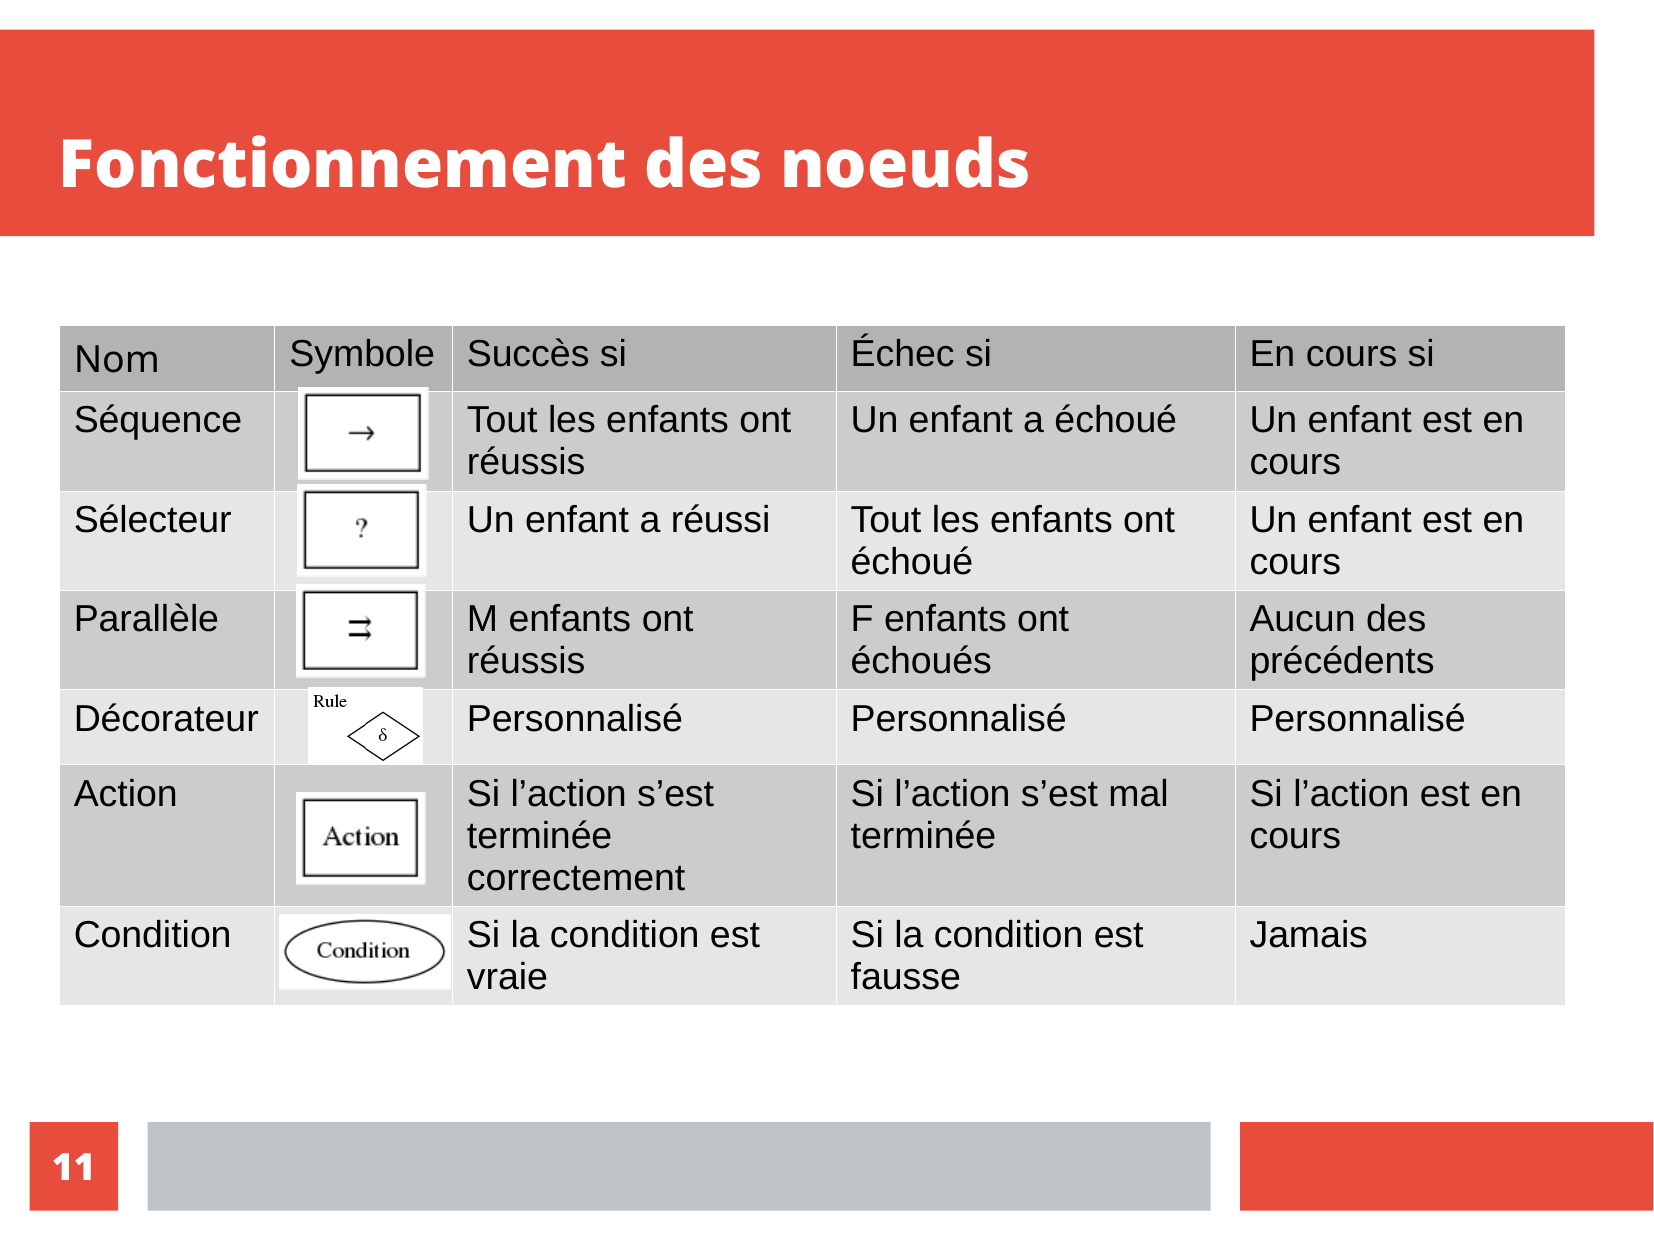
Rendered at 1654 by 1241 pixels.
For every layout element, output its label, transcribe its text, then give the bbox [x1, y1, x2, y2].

table_cell [275, 907, 452, 1005]
table_cell Tout les enfants ont réussis [453, 392, 836, 491]
table_cell [275, 765, 452, 906]
table_header En cours si [1236, 326, 1565, 391]
table_cell Personnalisé [453, 690, 836, 764]
table_cell [423, 690, 452, 764]
table_cell M enfants ont réussis [453, 591, 836, 689]
table_cell Personnalisé [1236, 690, 1565, 764]
title Fonctionnement des noeuds [59, 59, 1595, 207]
picture [308, 687, 423, 766]
picture [297, 484, 427, 577]
table_cell Condition [60, 907, 274, 1005]
table_cell Séquence [60, 392, 274, 491]
table_cell Un enfant est en cours [1236, 492, 1565, 590]
table_cell Si l’action s’est terminée correctement [453, 765, 836, 906]
table_header Succès si [453, 326, 836, 391]
table_header Symbole [275, 326, 452, 391]
table_cell Parallèle [60, 591, 274, 689]
picture [296, 792, 426, 886]
picture [298, 387, 429, 481]
table_cell Tout les enfants ont échoué [837, 492, 1235, 590]
table_cell Un enfant a échoué [837, 392, 1235, 491]
table_cell Jamais [1236, 907, 1565, 1005]
table_cell Si la condition est vraie [453, 907, 836, 1005]
table_header Échec si [837, 326, 1235, 391]
table_cell Si la condition est fausse [837, 907, 1235, 1005]
table_cell Aucun des précédents [1236, 591, 1565, 689]
table_header Nom [60, 326, 274, 391]
picture [279, 914, 451, 991]
table_cell Si l’action est en cours [1236, 765, 1565, 906]
table_cell [275, 591, 452, 689]
table_cell Décorateur [60, 690, 274, 764]
table_cell Sélecteur [60, 492, 274, 590]
table_cell [275, 392, 452, 491]
table_cell Action [60, 765, 274, 906]
table_cell Personnalisé [837, 690, 1235, 764]
picture [296, 584, 426, 678]
table_cell Si l’action s’est mal terminée [837, 765, 1235, 906]
table_cell F enfants ont échoués [837, 591, 1235, 689]
table_cell Un enfant a réussi [453, 492, 836, 590]
table_cell Un enfant est en cours [1236, 392, 1565, 491]
table_cell [275, 690, 308, 764]
table_cell [275, 492, 452, 590]
